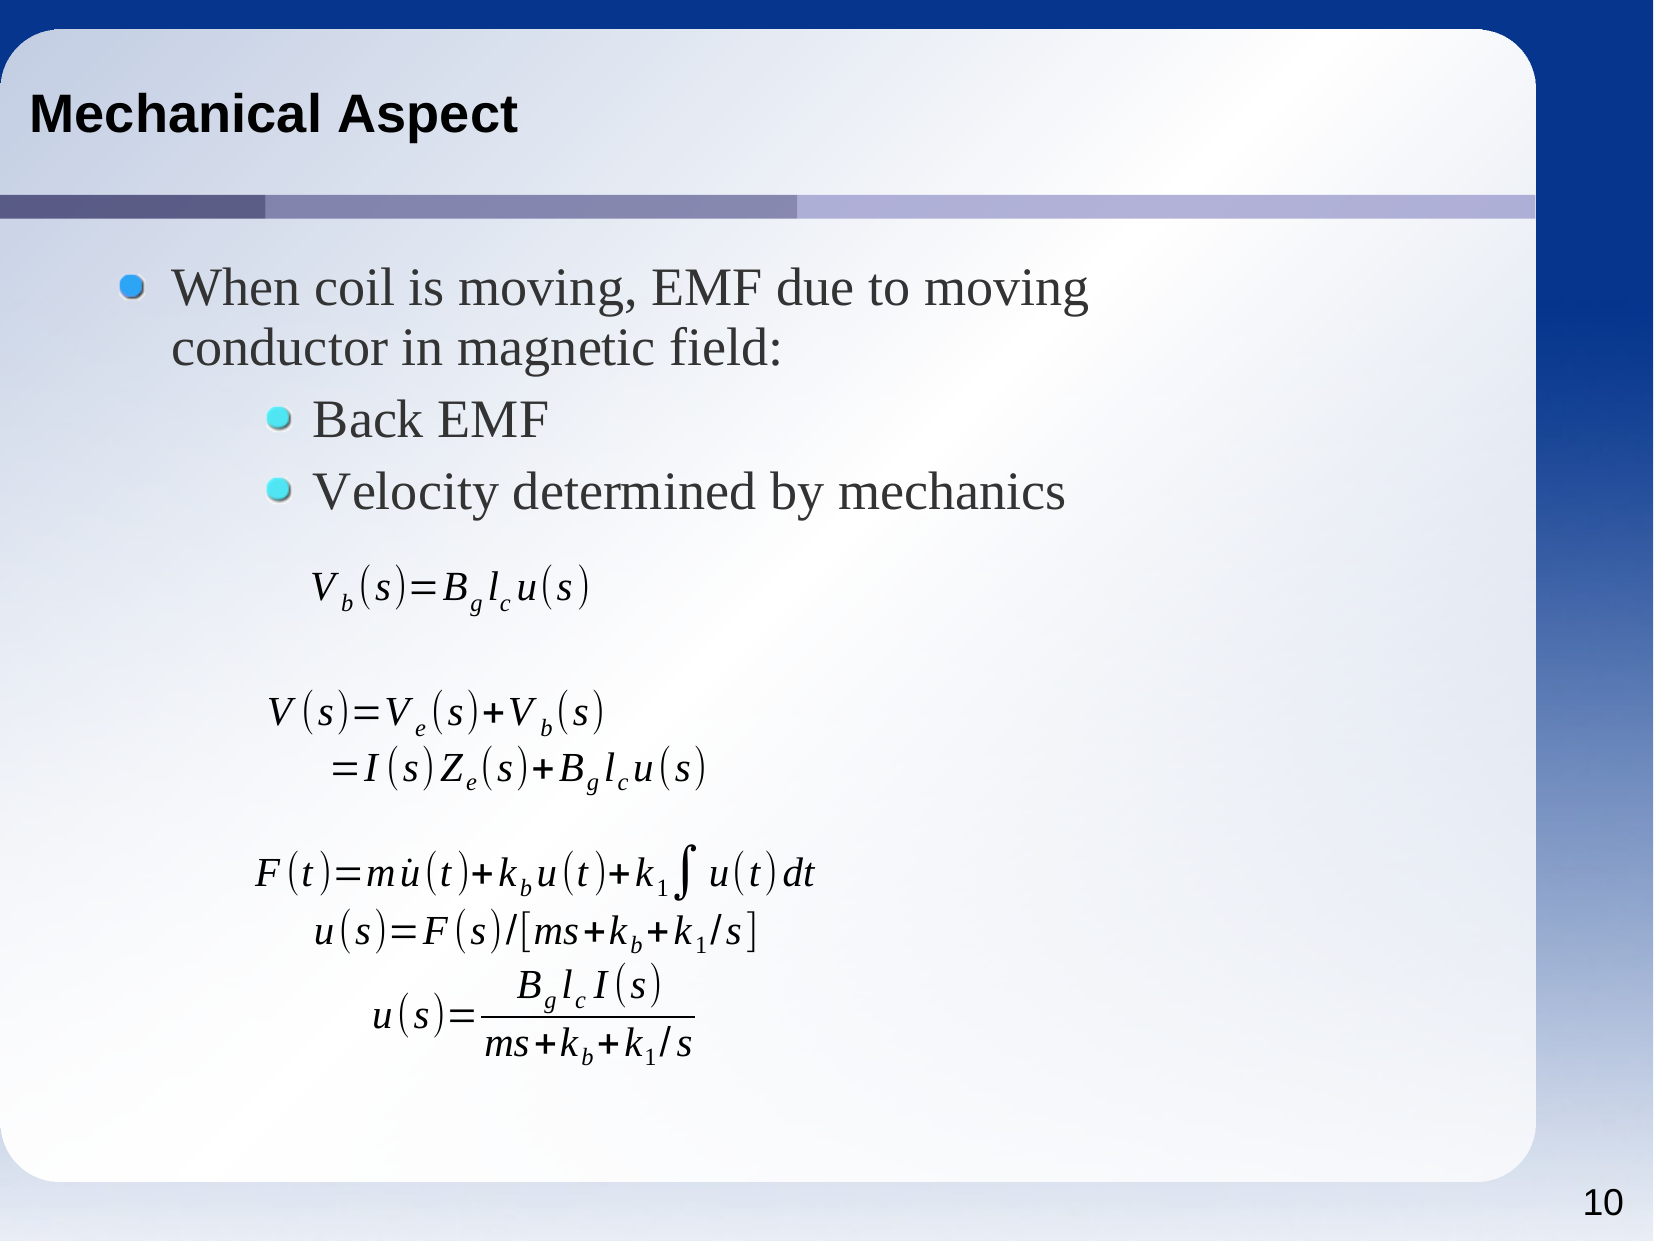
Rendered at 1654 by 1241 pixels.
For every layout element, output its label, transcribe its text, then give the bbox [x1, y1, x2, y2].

chart [158, 687, 714, 796]
title Mechanical Aspect [29, 82, 1506, 144]
chart [304, 563, 596, 617]
picture [0, 0, 1654, 1241]
chart [247, 841, 823, 1072]
list When coil is moving, EMF due to moving conductor in magnetic field: Back EMF Velocity determined by mechanics [29, 257, 1131, 522]
